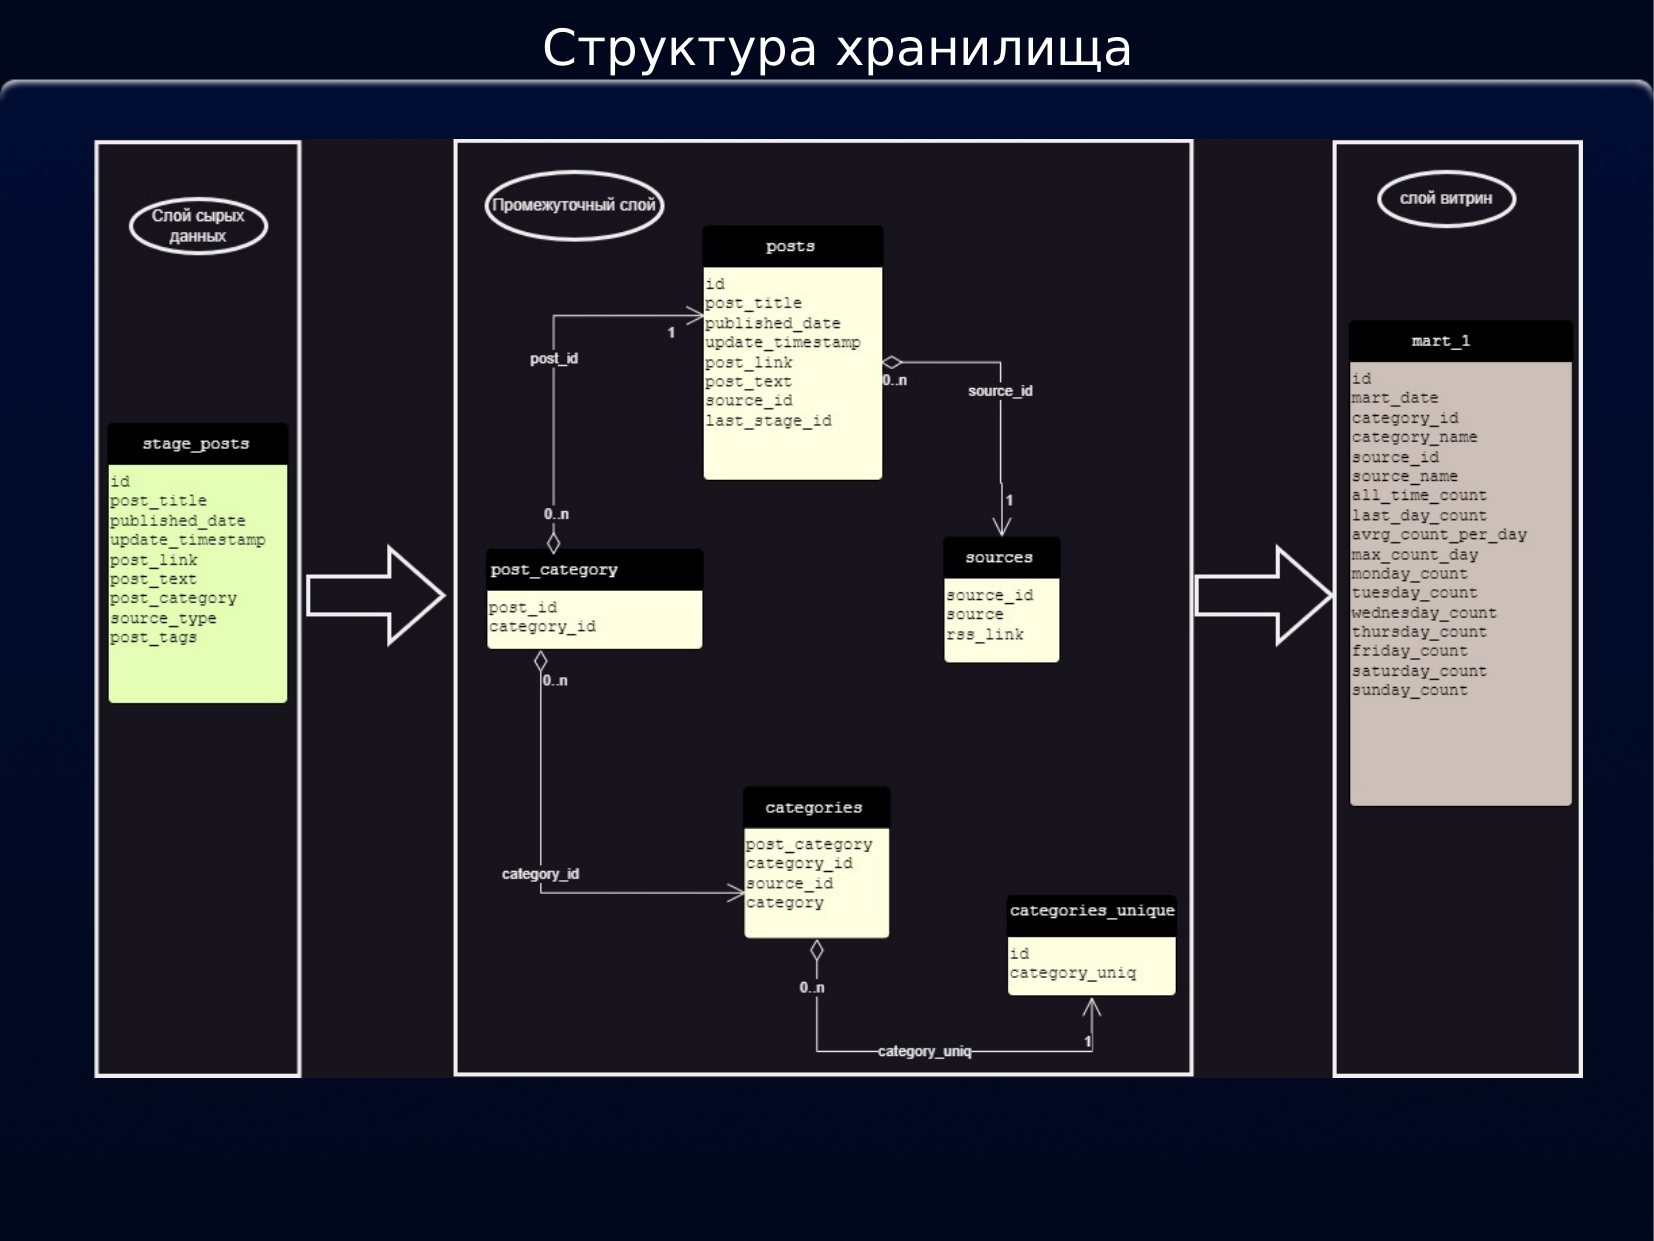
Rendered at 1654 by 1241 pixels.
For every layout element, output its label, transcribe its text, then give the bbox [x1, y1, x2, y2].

title Структура хранилища [94, 13, 1583, 83]
picture [0, 0, 1654, 1241]
